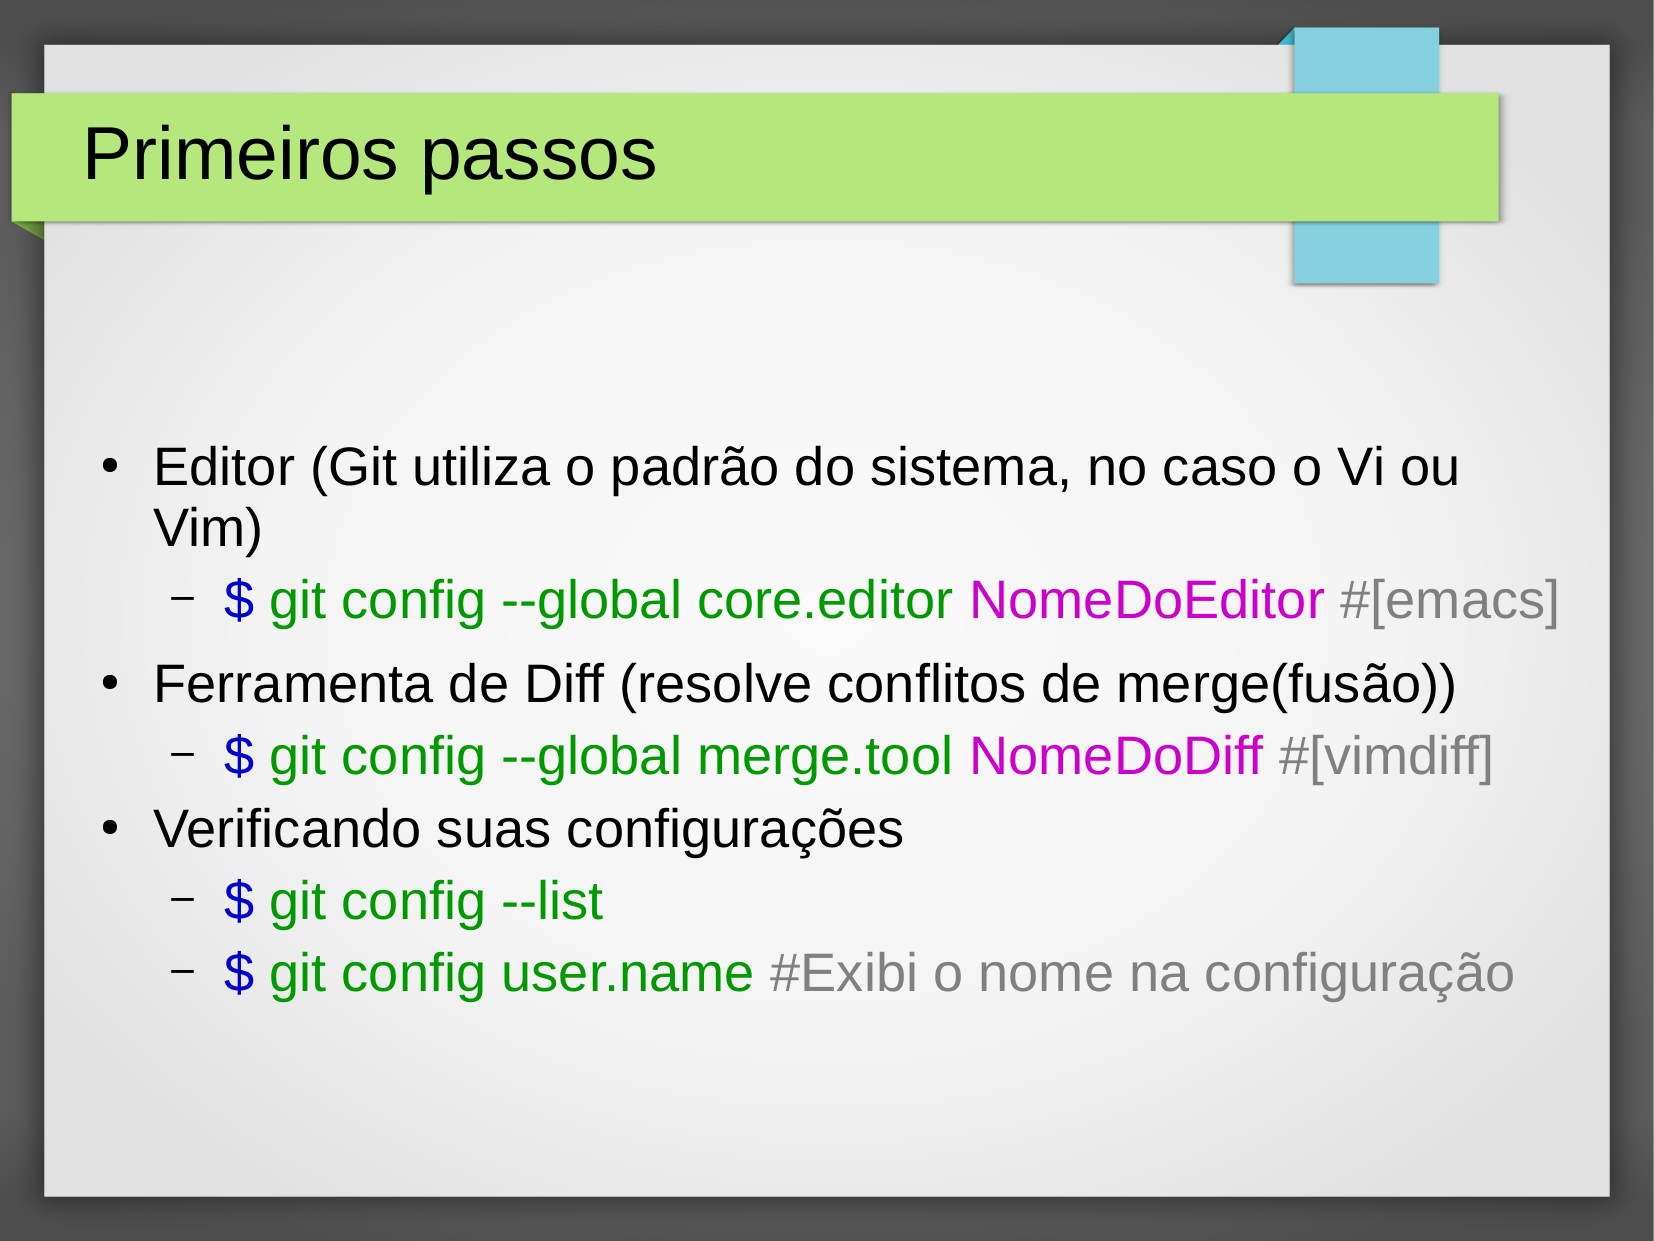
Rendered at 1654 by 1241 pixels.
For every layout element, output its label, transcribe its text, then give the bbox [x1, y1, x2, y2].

list Editor (Git utiliza o padrão do sistema, no caso o Vi ou Vim) $ git config --global core.editor NomeDoEditor #[emacs] Ferramenta de Diff (resolve conflitos de merge(fusão)) $ git config --global merge.tool NomeDoDiff #[vimdiff] Verificando suas configurações $ git config --list $ git config user.name #Exibi o nome na configuração [82, 360, 1571, 1080]
picture [0, 0, 1654, 1241]
title Primeiros passos [82, 94, 1264, 213]
